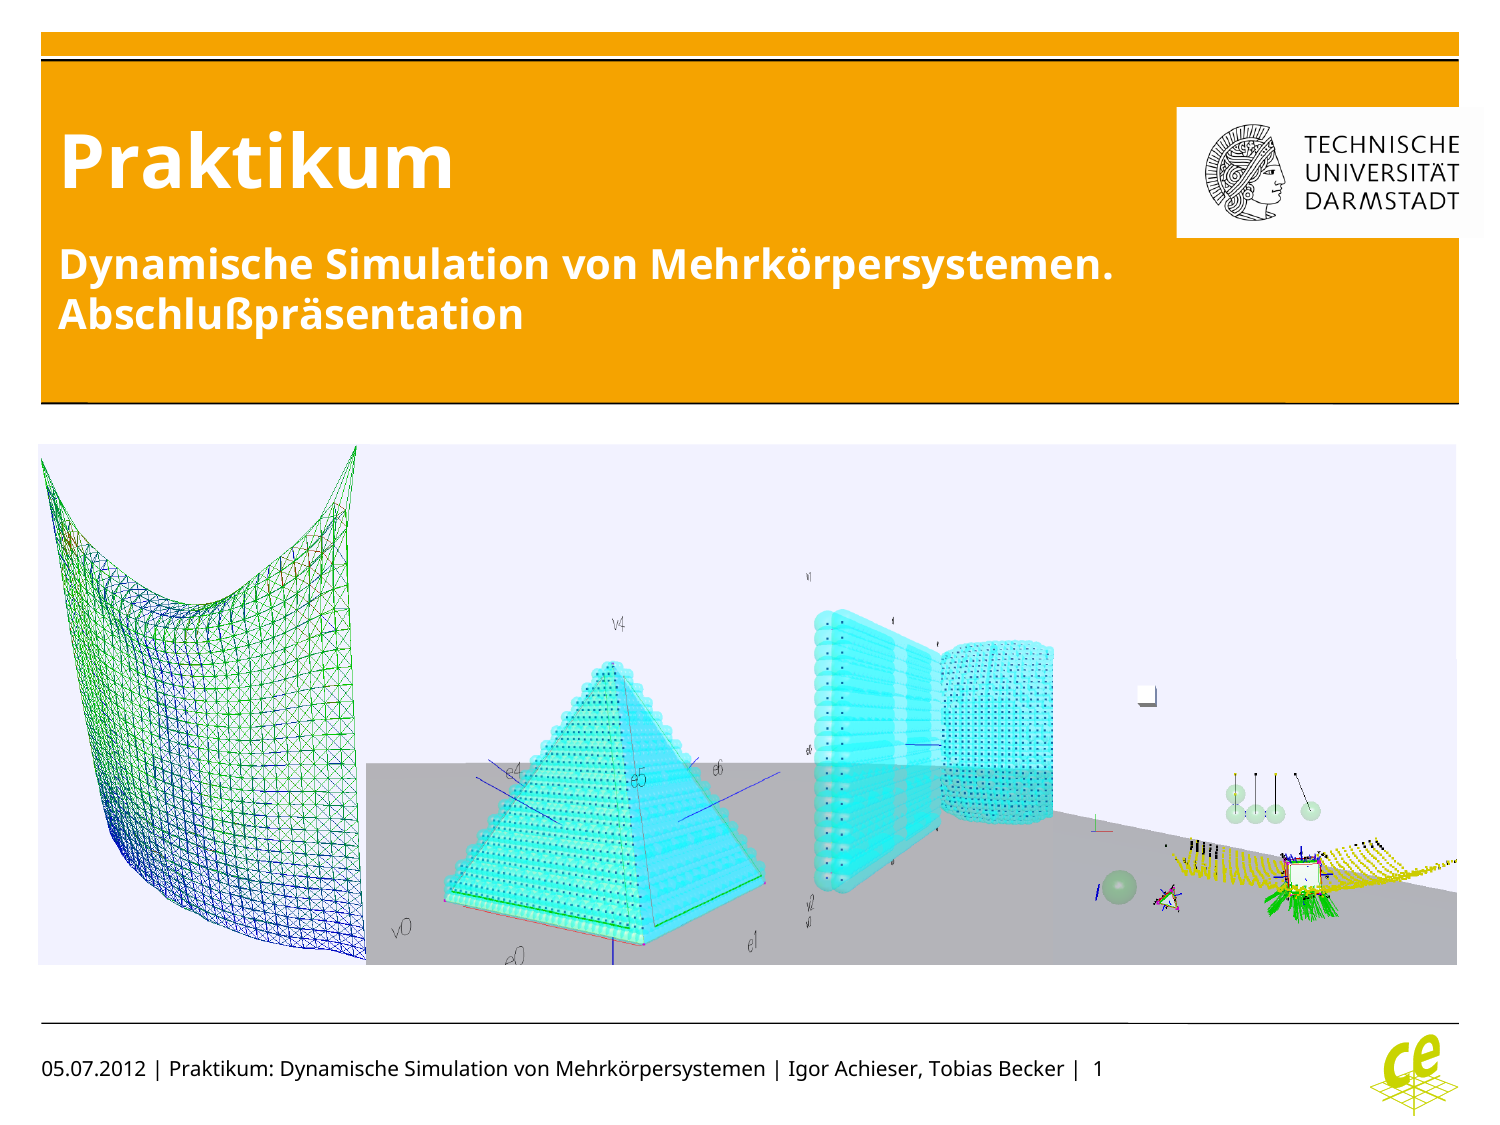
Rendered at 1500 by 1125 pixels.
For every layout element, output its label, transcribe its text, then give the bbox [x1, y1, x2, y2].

picture [38, 444, 1457, 965]
text_box 05.07.2012 | Praktikum: Dynamische Simulation von Mehrkörpersystemen | Igor Achieser, Tobias Becker | <Nummer> [41, 1055, 1223, 1095]
text_box Praktikum [58, 113, 1164, 209]
text_box [370, 444, 1457, 659]
picture [1176, 107, 1484, 238]
text_box Dynamische Simulation von Mehrkörpersystemen. Abschlußpräsentation [58, 237, 1164, 393]
